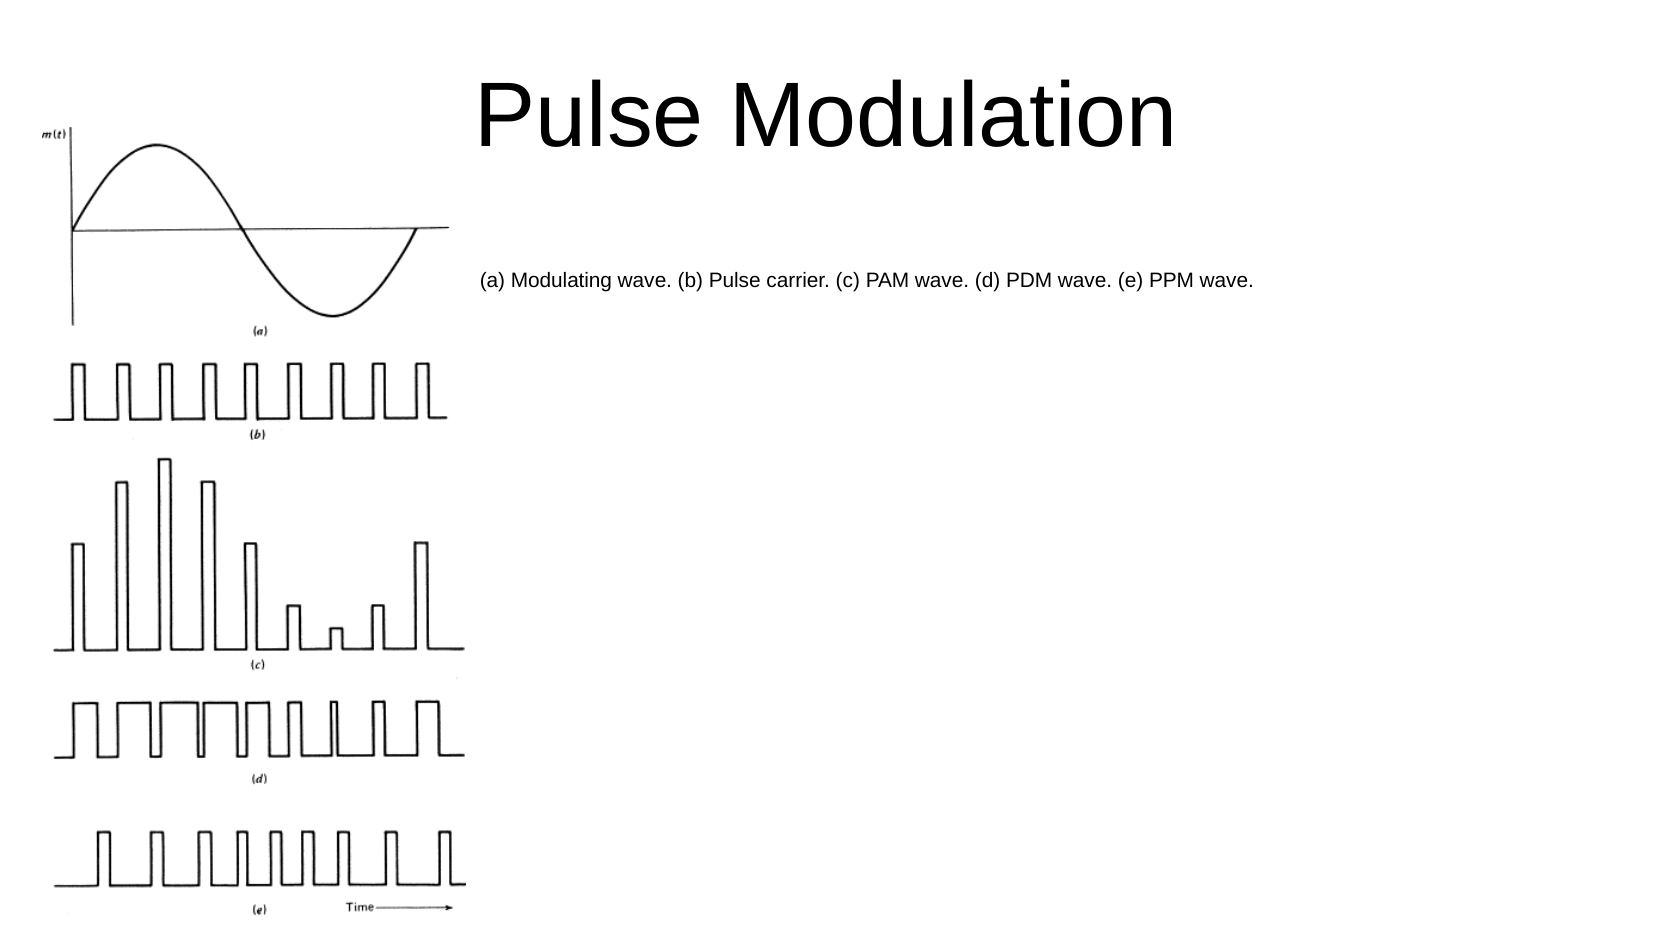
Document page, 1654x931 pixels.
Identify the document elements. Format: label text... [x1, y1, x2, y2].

title Pulse Modulation [82, 37, 1571, 193]
text_box (a) Modulating wave. (b) Pulse carrier. (c) PAM wave. (d) PDM wave. (e) PPM wave. [465, 261, 1269, 301]
picture [42, 127, 466, 916]
